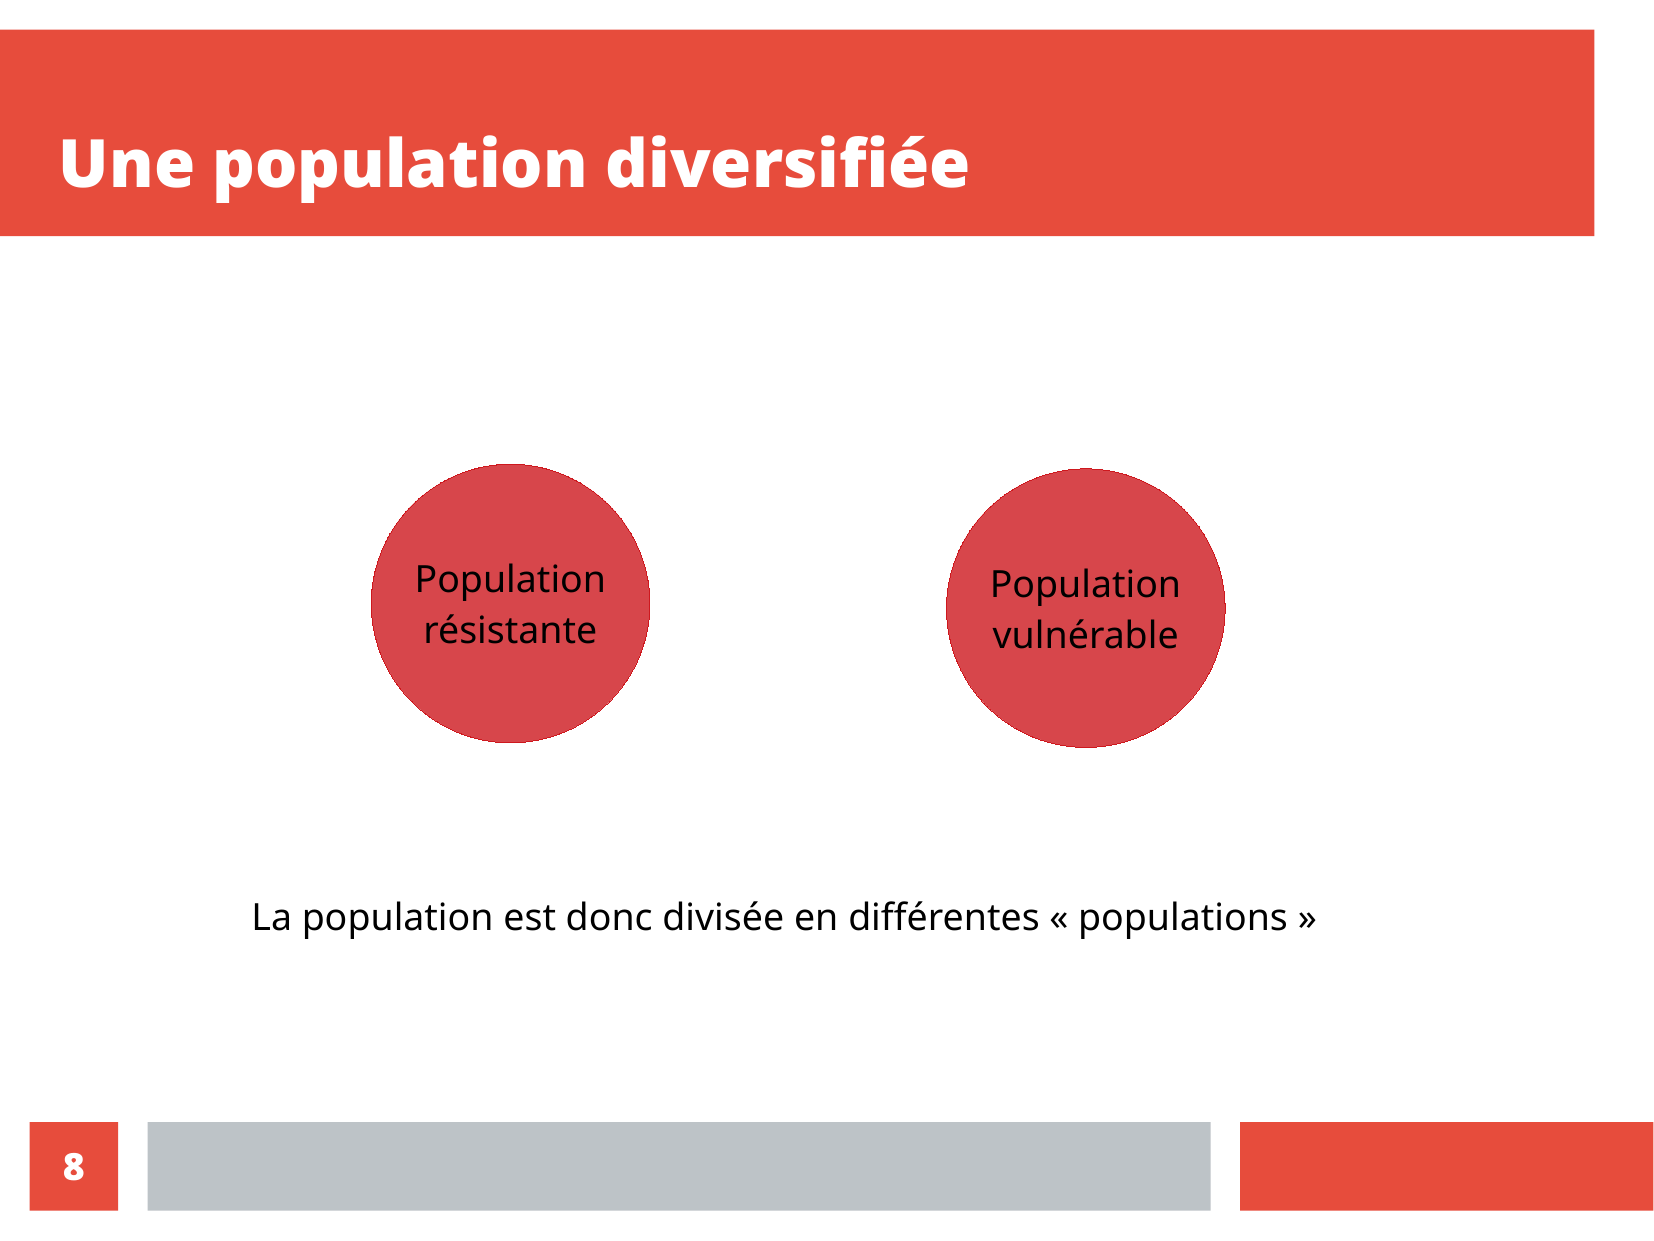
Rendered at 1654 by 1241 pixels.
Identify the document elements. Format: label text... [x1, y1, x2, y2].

title Une population diversifiée [59, 59, 1595, 207]
text_box Population résistante [371, 464, 650, 743]
text_box Population vulnérable [946, 468, 1226, 748]
text_box La population est donc divisée en différentes « populations » [223, 882, 1347, 993]
